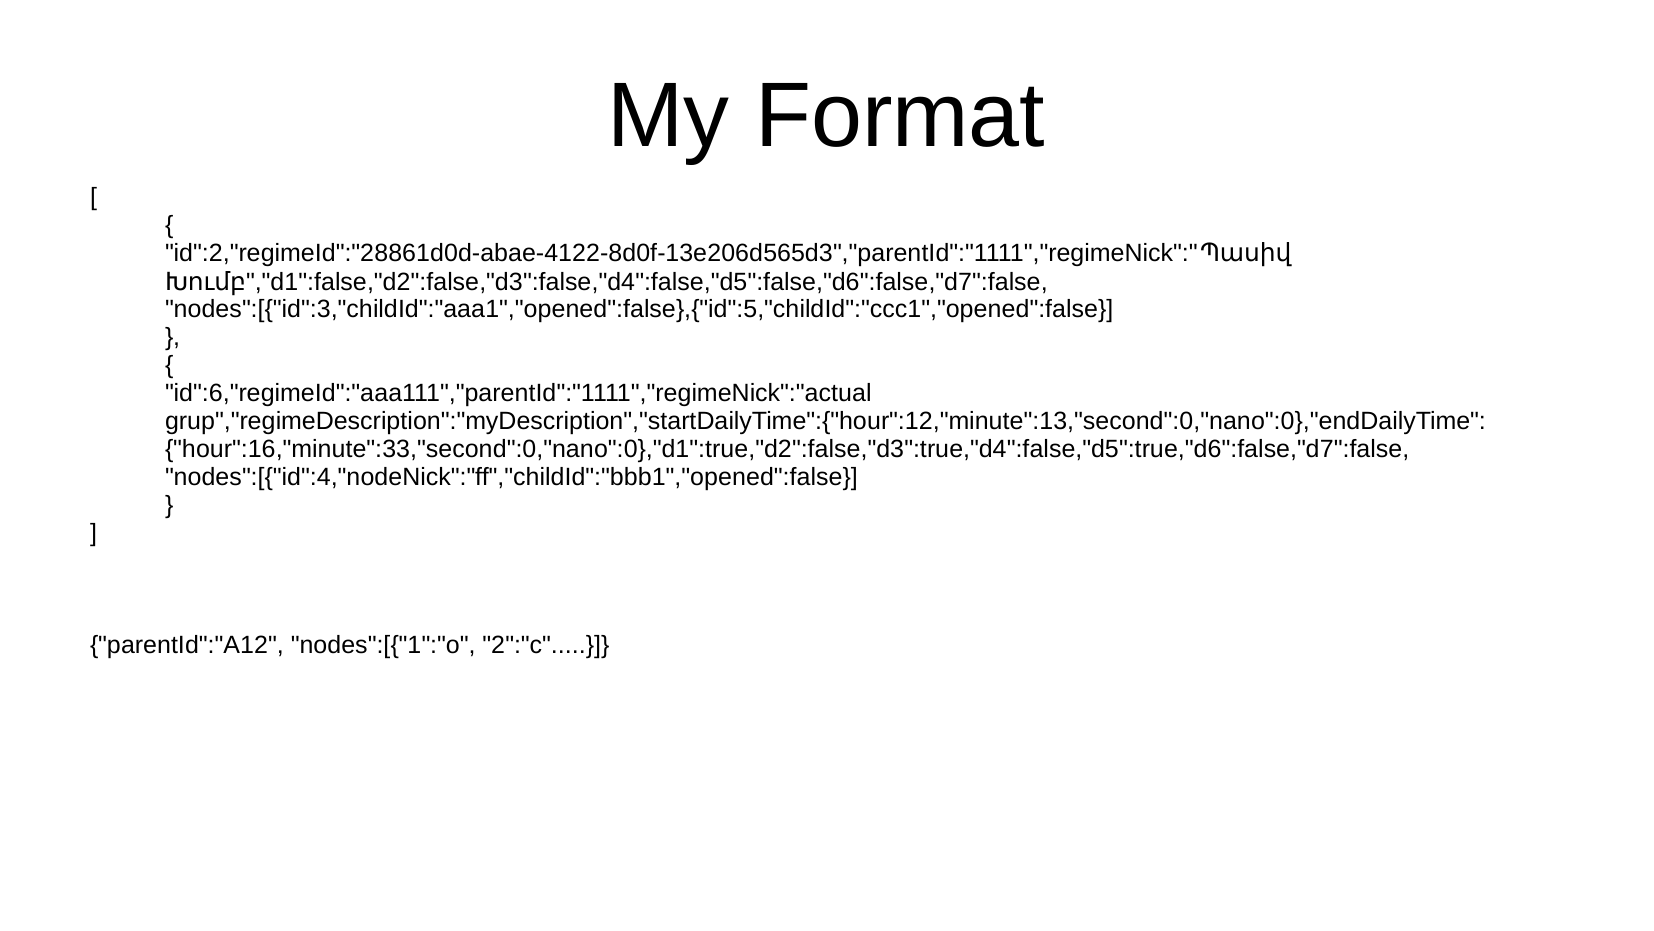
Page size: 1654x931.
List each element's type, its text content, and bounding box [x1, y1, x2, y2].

subtitle [ { "id":2,"regimeId":"28861d0d-abae-4122-8d0f-13e206d565d3","parentId":"1111","regimeNick":"Պասիվ Խումբ","d1":false,"d2":false,"d3":false,"d4":false,"d5":false,"d6":false,"d7":false, "nodes":[{"id":3,"childId":"aaa1","opened":false},{"id":5,"childId":"ccc1","opened":false}] }, { "id":6,"regimeId":"aaa111","parentId":"1111","regimeNick":"actual grup","regimeDescription":"myDescription","startDailyTime":{"hour":12,"minute":13,"second":0,"nano":0},"endDailyTime": {"hour":16,"minute":33,"second":0,"nano":0},"d1":true,"d2":false,"d3":true,"d4":false,"d5":true,"d6":false,"d7":false, "nodes":[{"id":4,"nodeNick":"ff","childId":"bbb1","opened":false}] } ] {"parentId":"A12", "nodes":[{"1":"o", "2":"c".....}]} [90, 183, 1531, 911]
title My Format [82, 37, 1571, 193]
